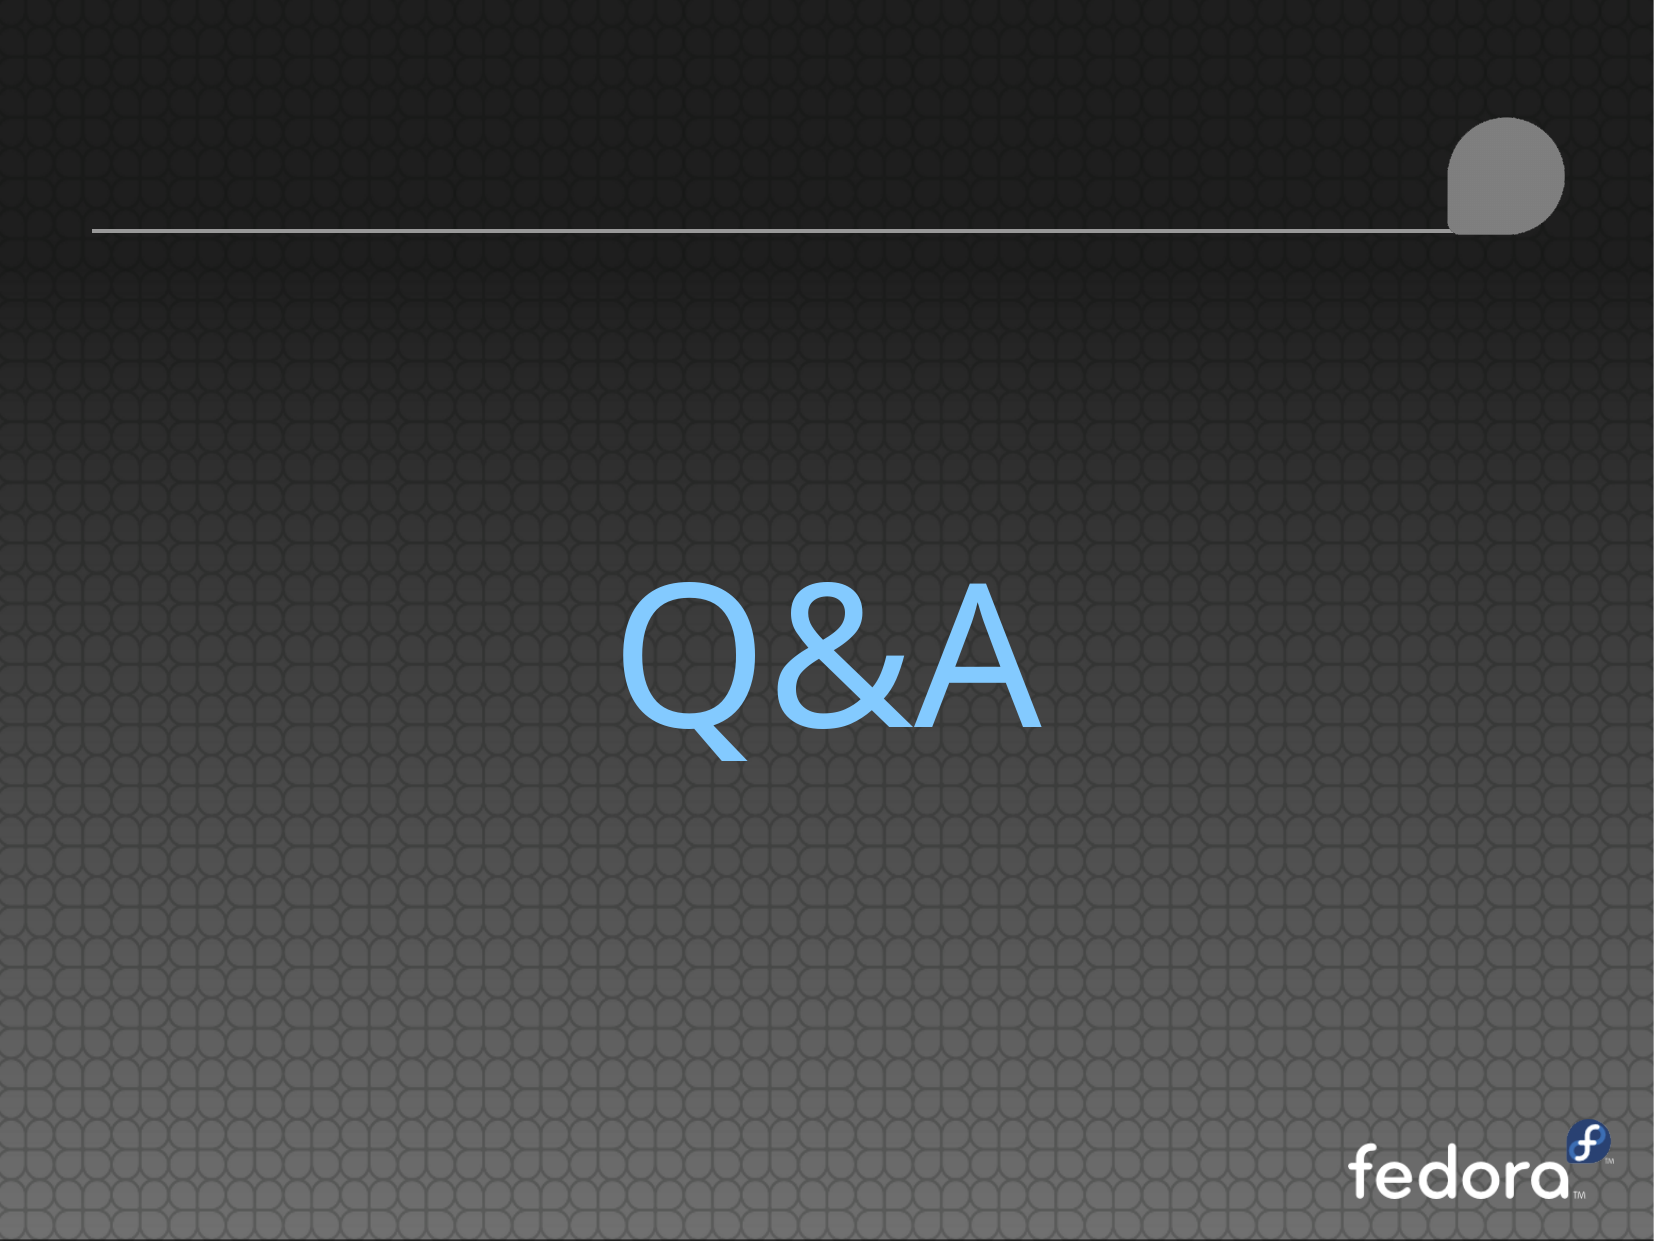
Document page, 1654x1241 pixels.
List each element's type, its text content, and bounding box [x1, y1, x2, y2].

title [86, 112, 1576, 249]
subtitle Q&A [82, 290, 1571, 1010]
picture [0, 0, 1654, 1241]
